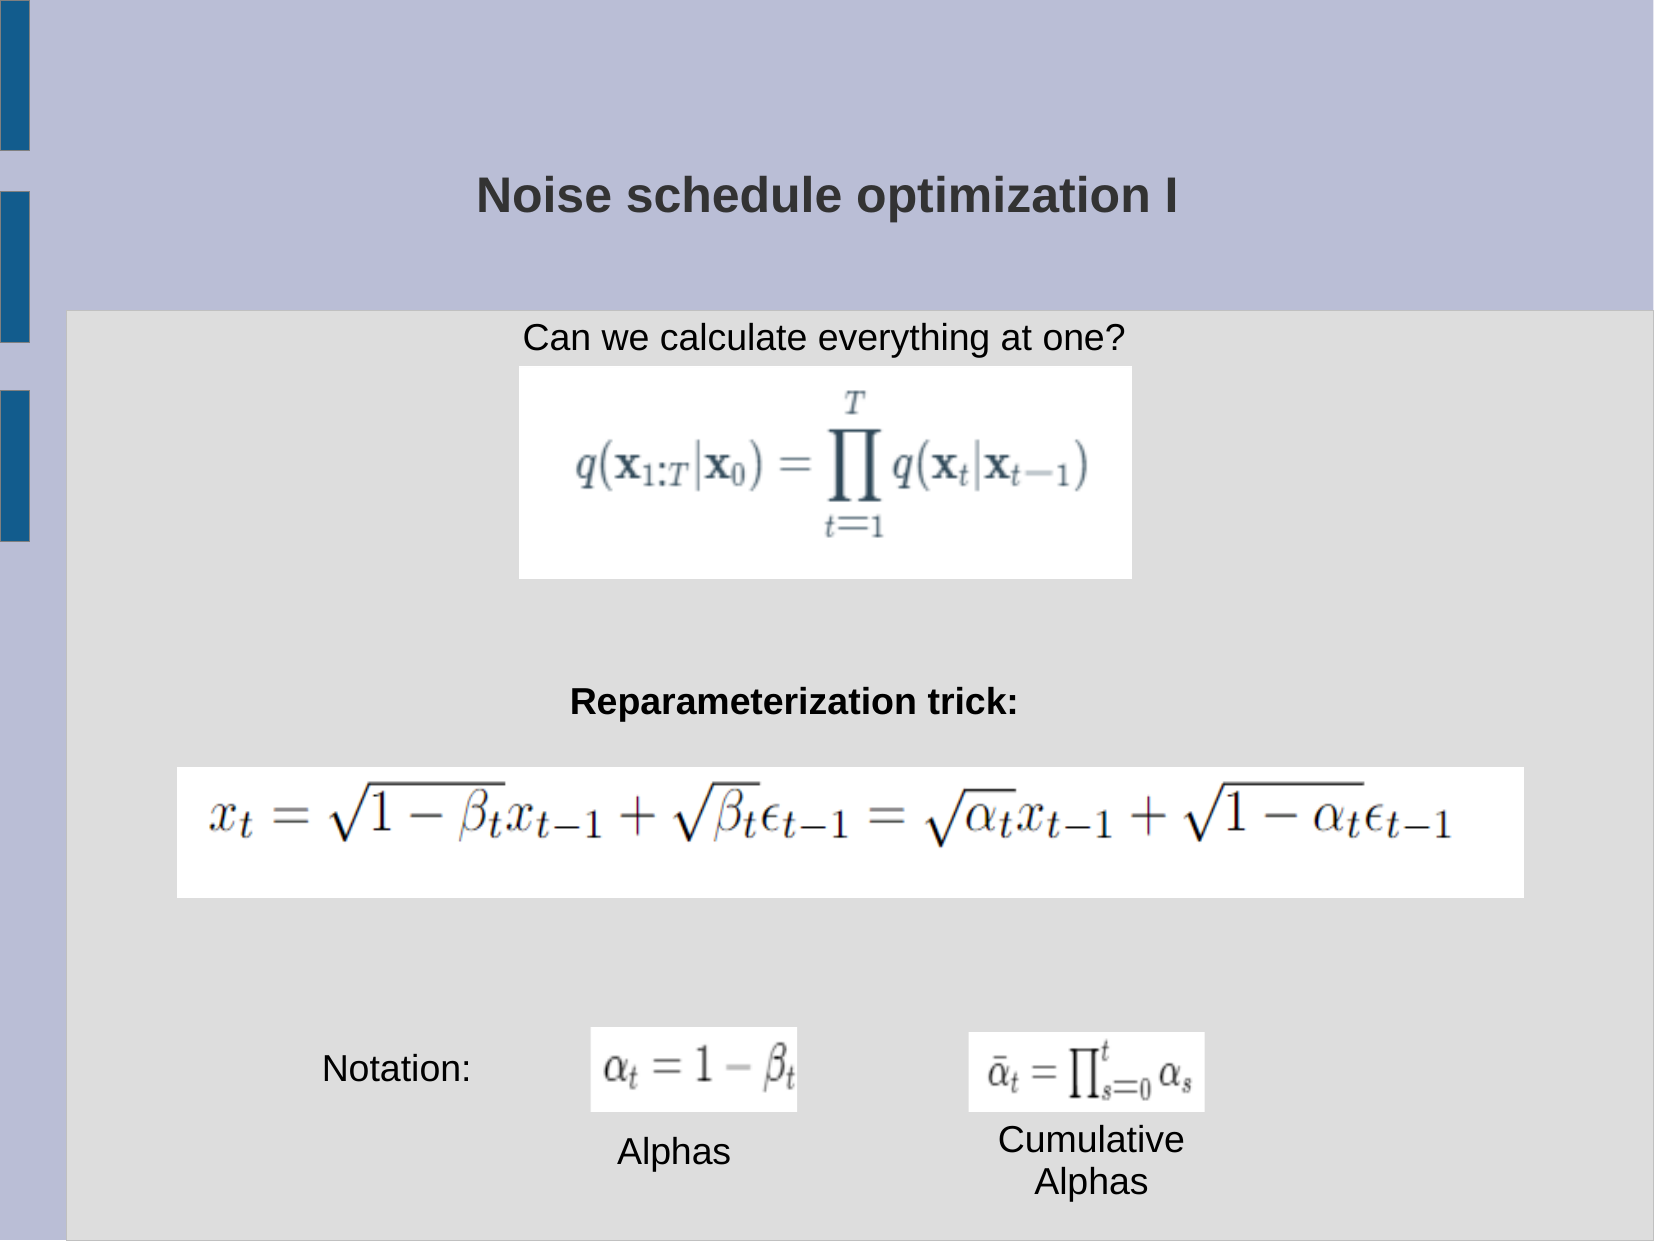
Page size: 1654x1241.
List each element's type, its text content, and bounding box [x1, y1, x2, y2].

picture [177, 767, 1524, 898]
picture [590, 1027, 798, 1112]
picture [519, 367, 1132, 579]
text_box Alphas [602, 1123, 815, 1181]
text_box Reparameterization trick: [555, 673, 1134, 767]
text_box Cumulative Alphas [978, 1111, 1205, 1218]
picture [968, 1032, 1205, 1112]
text_box Notation: [307, 1040, 497, 1098]
title Noise schedule optimization I [121, 91, 1534, 299]
text_box Can we calculate everything at one? [507, 309, 1170, 367]
